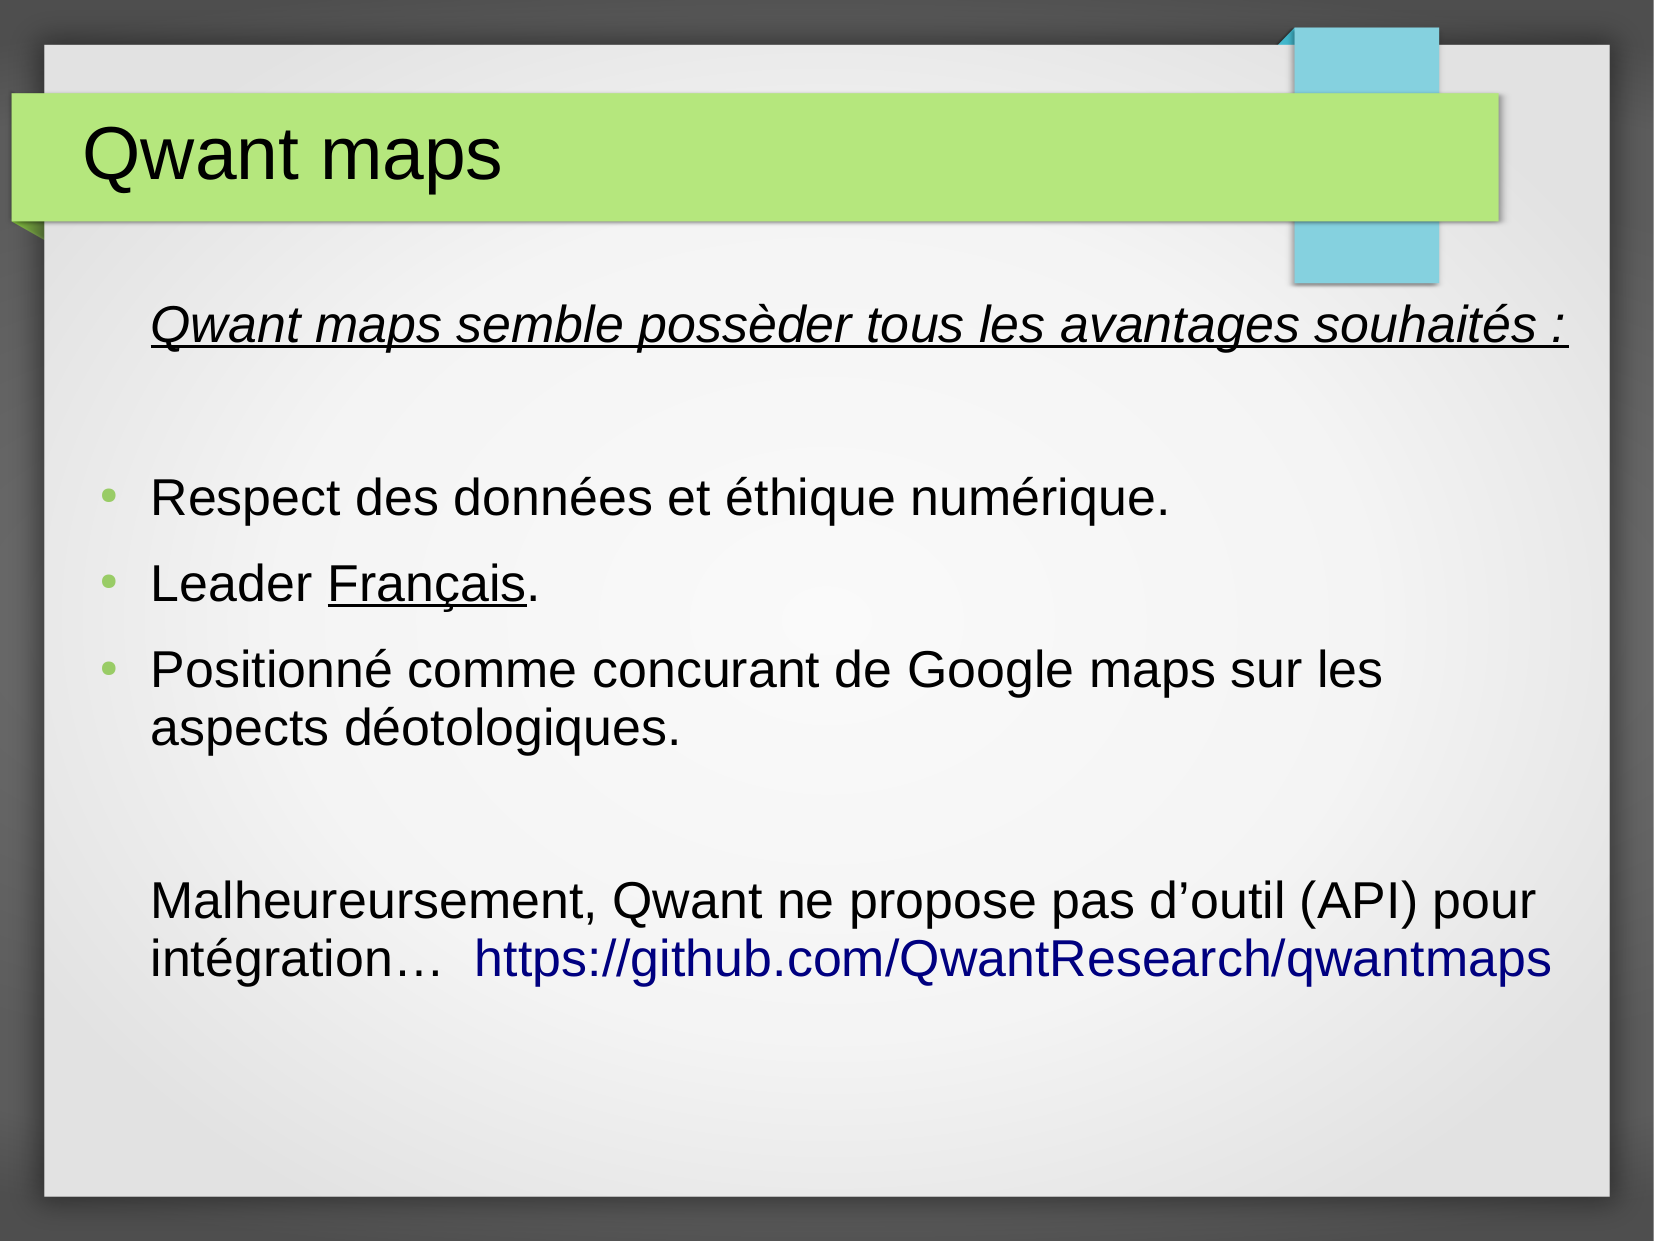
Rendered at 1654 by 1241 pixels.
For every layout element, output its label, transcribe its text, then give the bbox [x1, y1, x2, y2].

list Qwant maps semble possèder tous les avantages souhaités : Respect des données et éthique numérique. Leader Français. Positionné comme concurant de Google maps sur les aspects déotologiques. Malheureursement, Qwant ne propose pas d’outil (API) pour intégration… https://github.com/QwantResearch/qwantmaps [82, 295, 1571, 1015]
title Qwant maps [82, 94, 1264, 213]
picture [0, 0, 1654, 1241]
